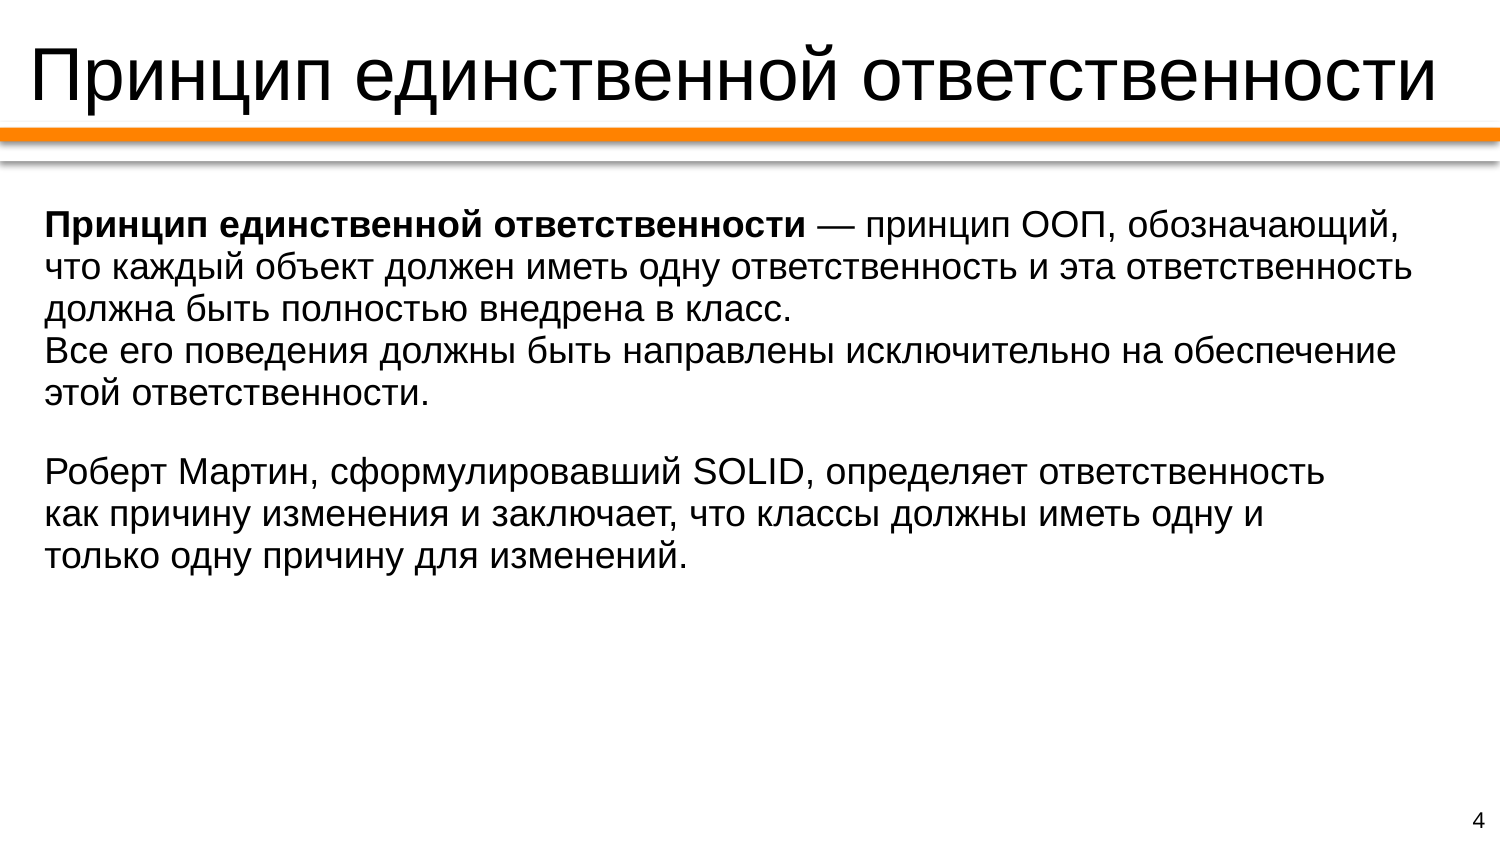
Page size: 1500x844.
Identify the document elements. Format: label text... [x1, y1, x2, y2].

text_box Роберт Мартин, сформулировавший SOLID, определяет ответственность как причину изменения и заключает, что классы должны иметь одну и только одну причину для изменений. [29, 442, 1388, 584]
text_box Принцип единственной ответственности — принцип ООП, обозначающий, что каждый объект должен иметь одну ответственность и эта ответственность должна быть полностью внедрена в класс. Все его поведения должны быть направлены исключительно на обеспечение этой ответственности. [29, 196, 1447, 422]
title Принцип единственной ответственности [29, 0, 1500, 148]
